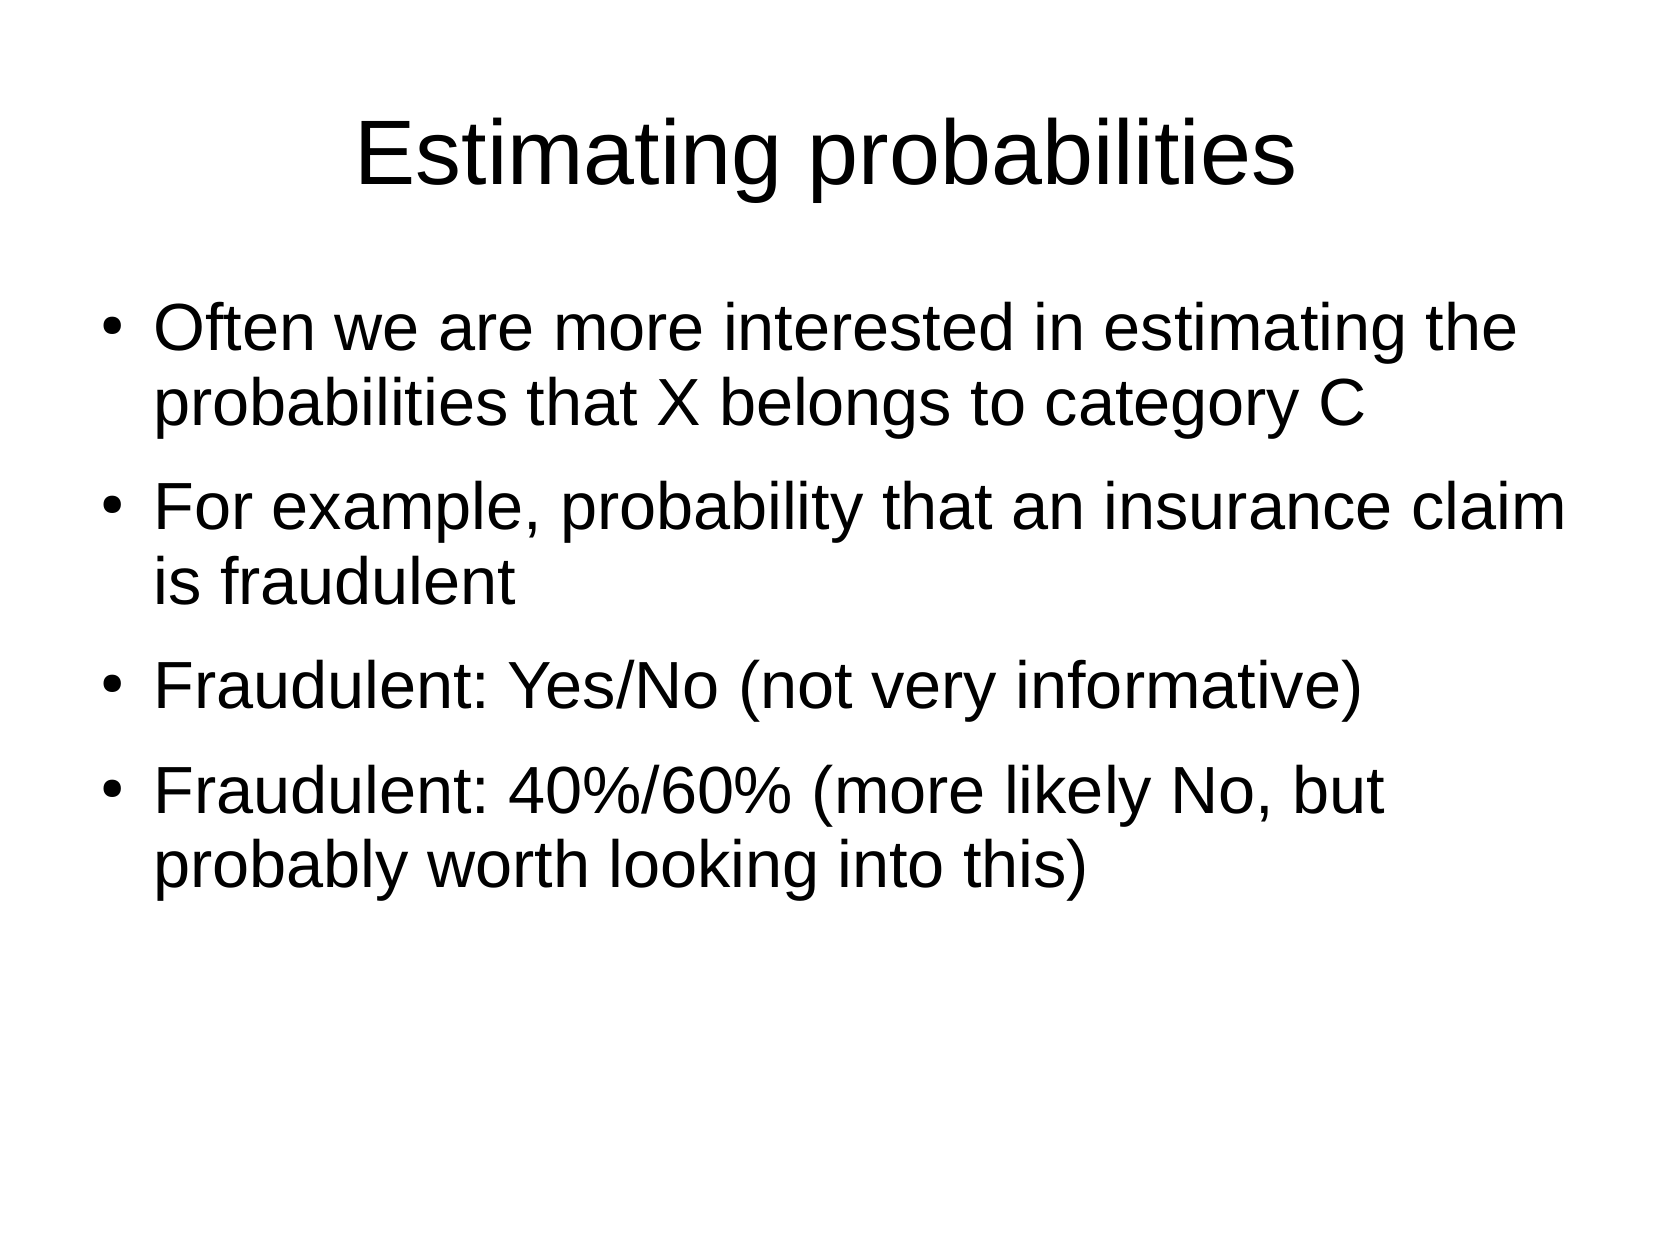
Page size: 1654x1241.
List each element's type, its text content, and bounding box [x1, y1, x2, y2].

title Estimating probabilities [82, 49, 1571, 257]
list Often we are more interested in estimating the probabilities that X belongs to category C For example, probability that an insurance claim is fraudulent Fraudulent: Yes/No (not very informative) Fraudulent: 40%/60% (more likely No, but probably worth looking into this) [82, 290, 1571, 1010]
